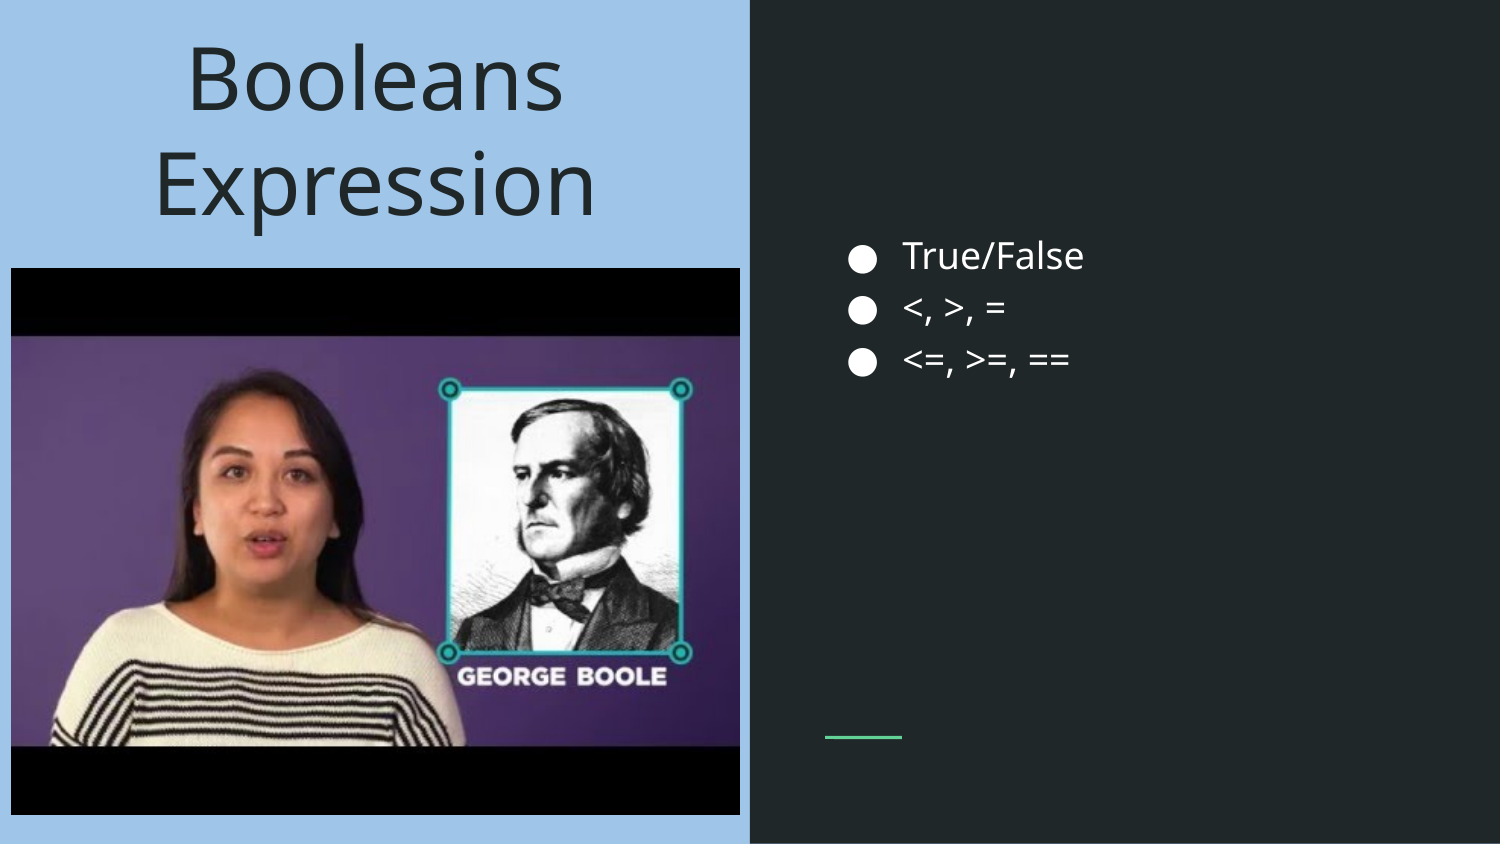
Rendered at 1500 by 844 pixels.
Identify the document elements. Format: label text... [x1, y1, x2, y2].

title Booleans Expression [43, 0, 708, 248]
picture [11, 268, 740, 815]
list True/False <, >, = <=, >=, == [812, 0, 1442, 607]
